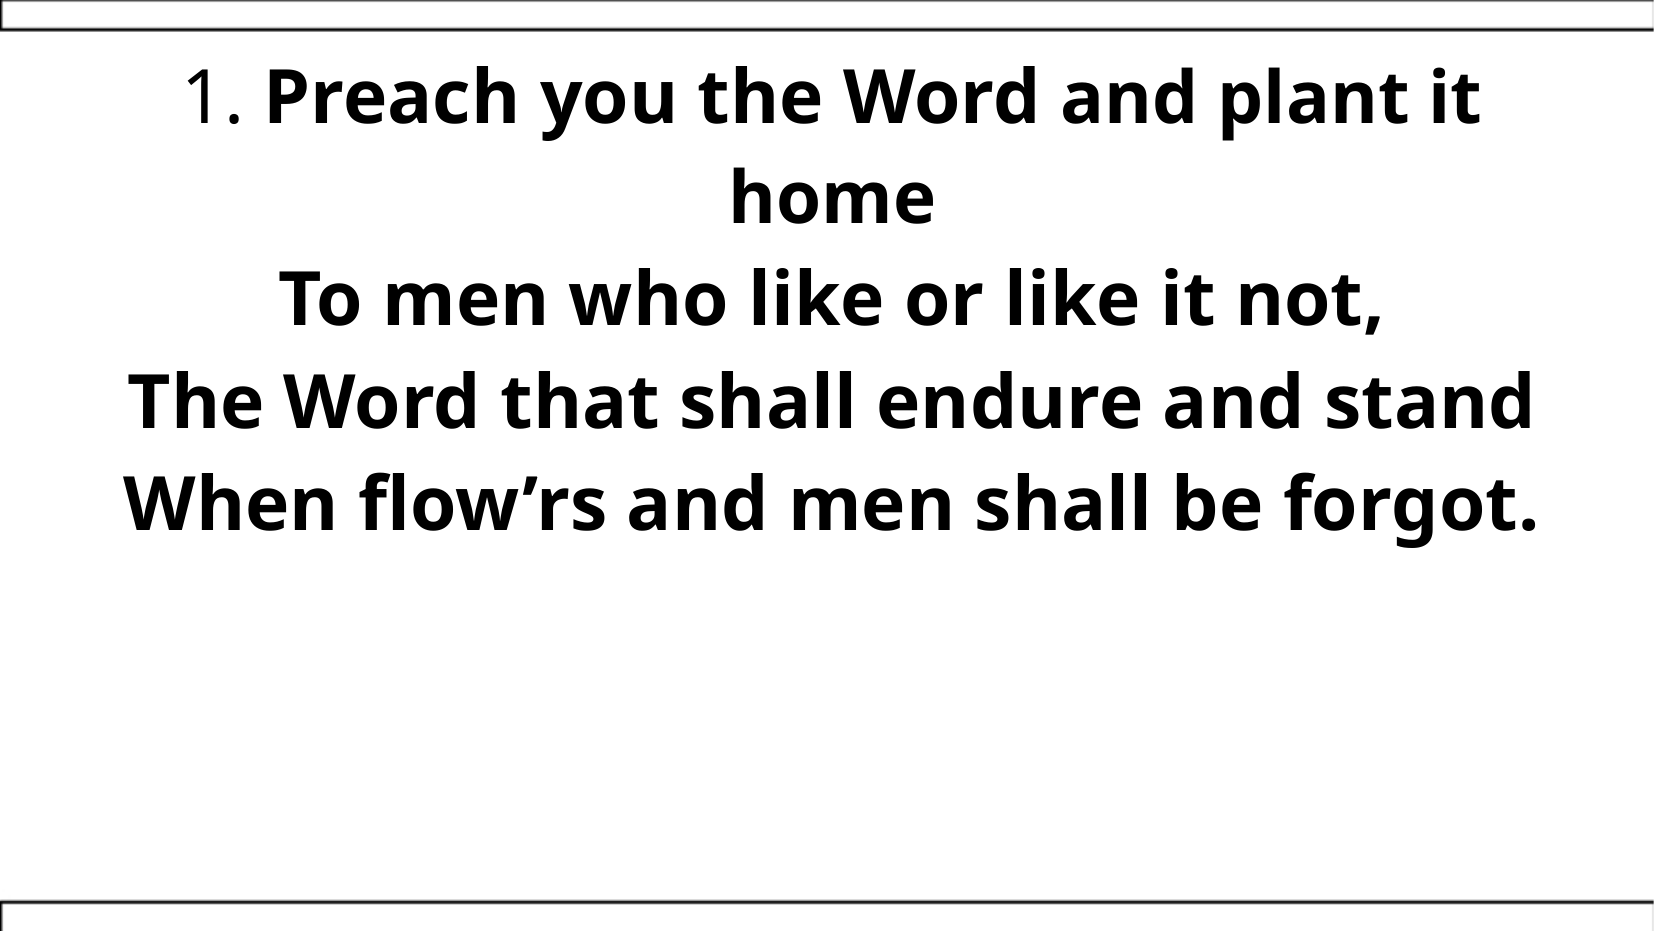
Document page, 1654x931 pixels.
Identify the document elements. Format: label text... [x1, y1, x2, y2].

text_box 1. Preach you the Word and plant it home To men who like or like it not, The Word that shall endure and stand When flow’rs and men shall be forgot. [87, 36, 1577, 471]
picture [0, 0, 1654, 931]
